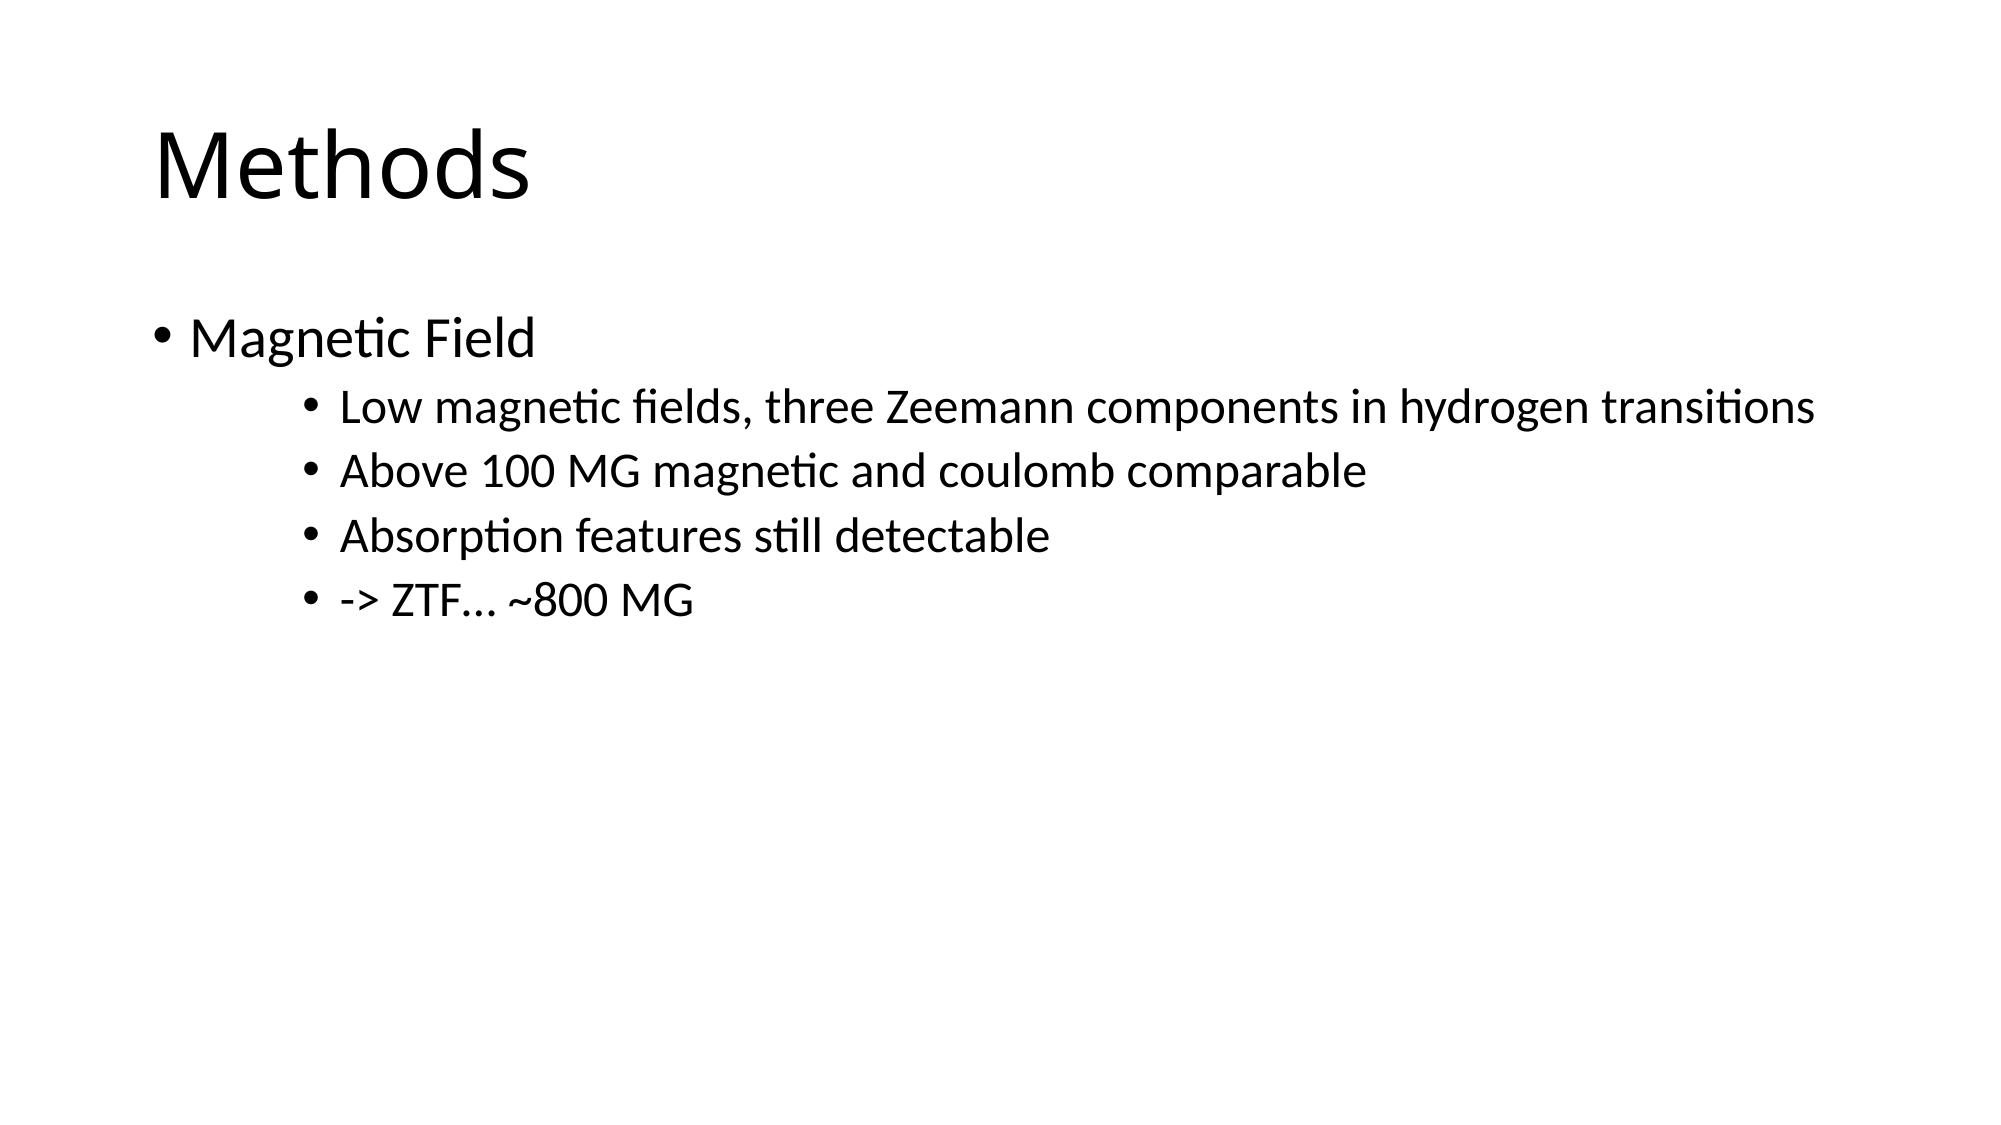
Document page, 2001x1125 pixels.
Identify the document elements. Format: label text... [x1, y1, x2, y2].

title Methods [137, 59, 1863, 278]
list Magnetic Field Low magnetic fields, three Zeemann components in hydrogen transitions Above 100 MG magnetic and coulomb comparable Absorption features still detectable -> ZTF… ~800 MG [137, 299, 1863, 1014]
